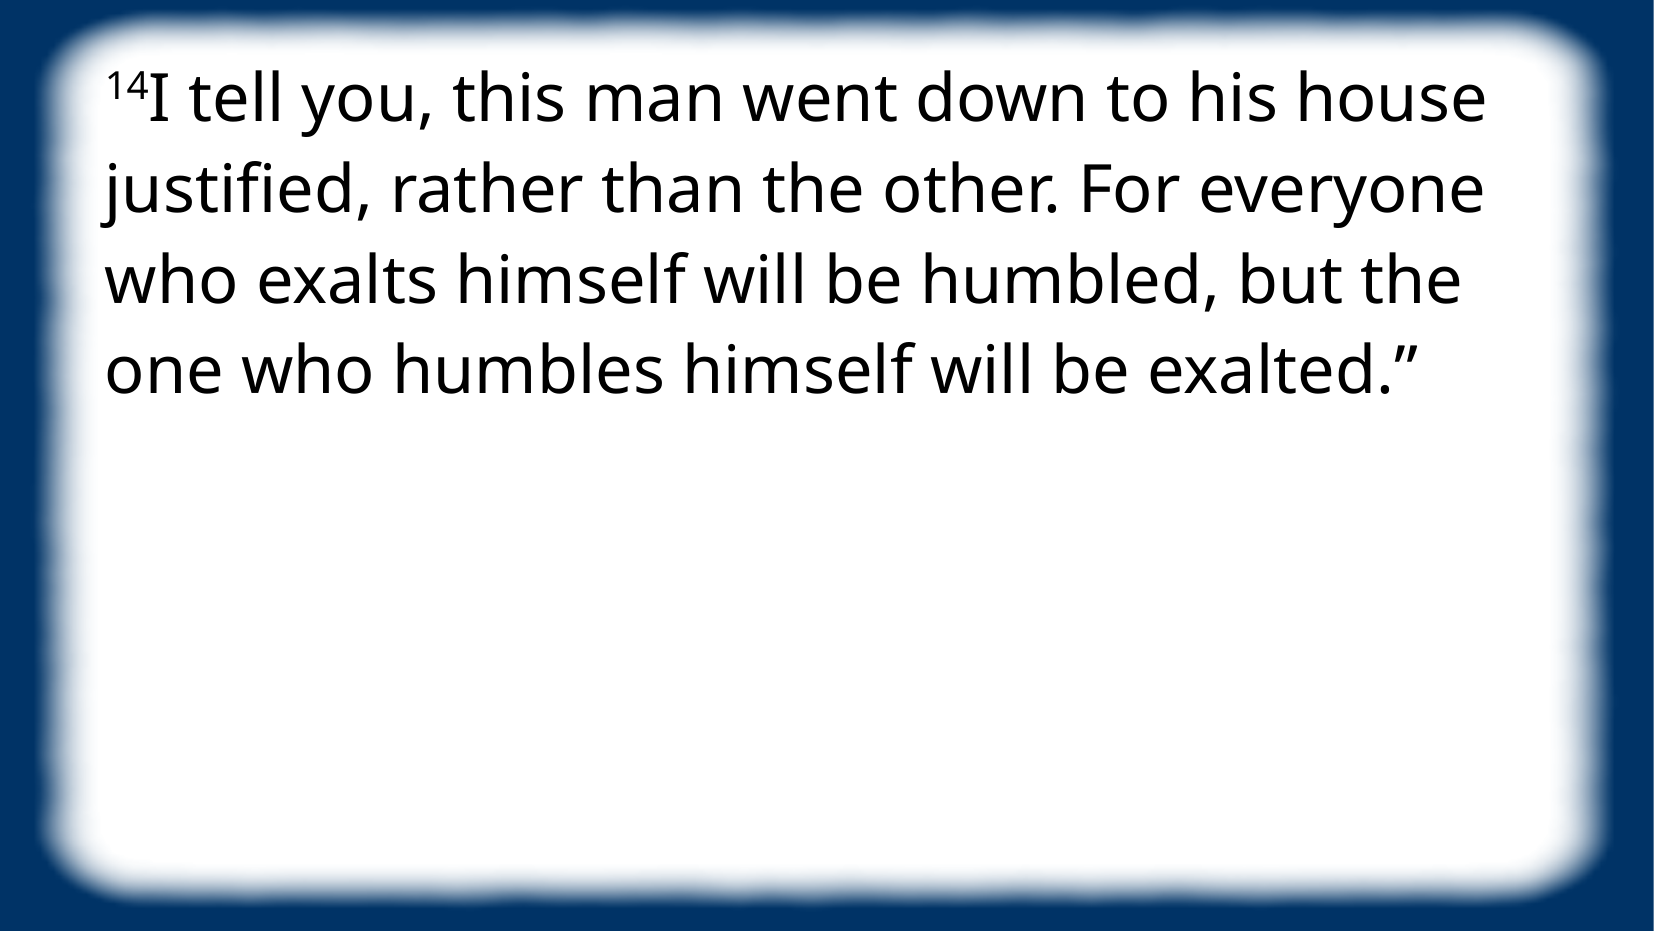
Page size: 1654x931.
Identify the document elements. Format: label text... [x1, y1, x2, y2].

text_box 14I tell you, this man went down to his house justified, rather than the other. For everyone who exalts himself will be humbled, but the one who humbles himself will be exalted.” [90, 42, 1561, 421]
picture [0, 0, 1654, 931]
